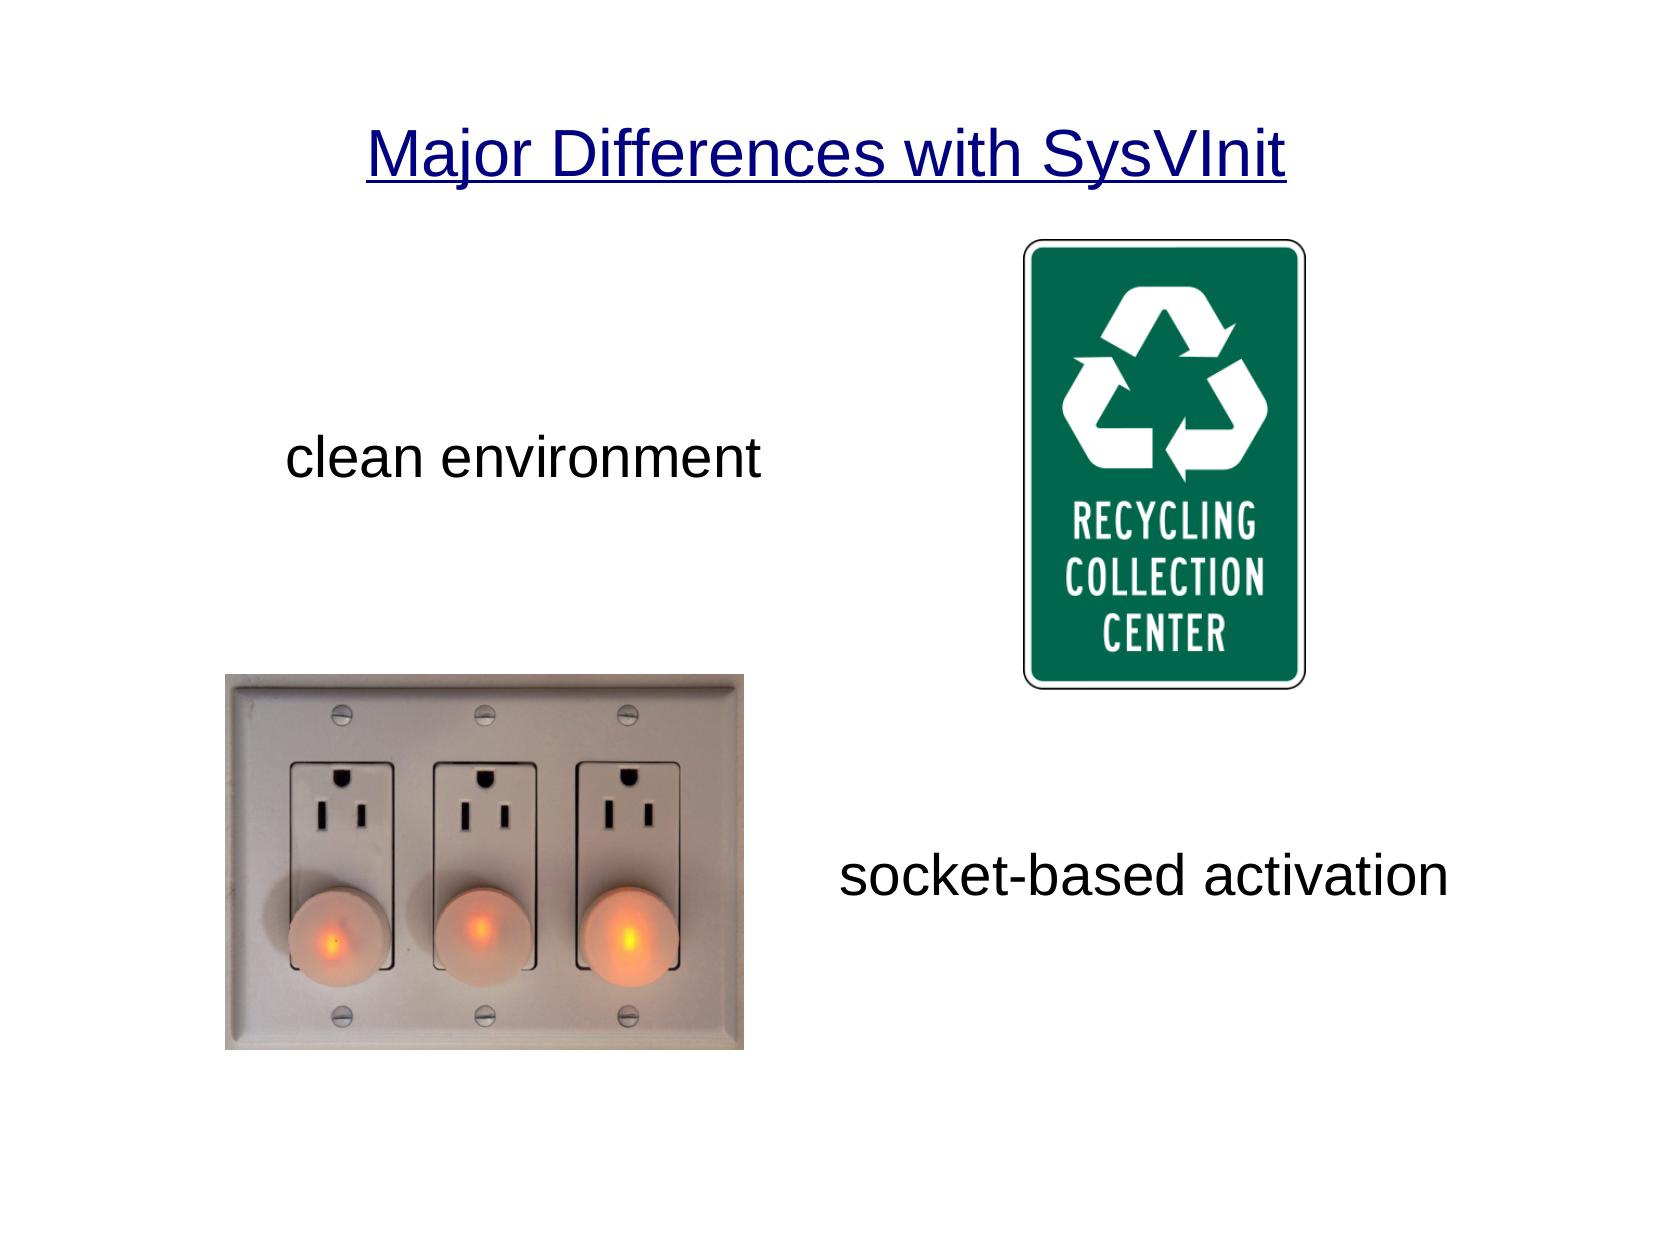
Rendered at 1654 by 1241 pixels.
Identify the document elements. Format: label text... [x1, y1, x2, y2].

picture [225, 674, 744, 1051]
list clean environment [285, 425, 886, 496]
title Major Differences with SysVInit [82, 49, 1571, 257]
text_box socket-based activation [825, 835, 1466, 916]
picture [1023, 239, 1306, 691]
